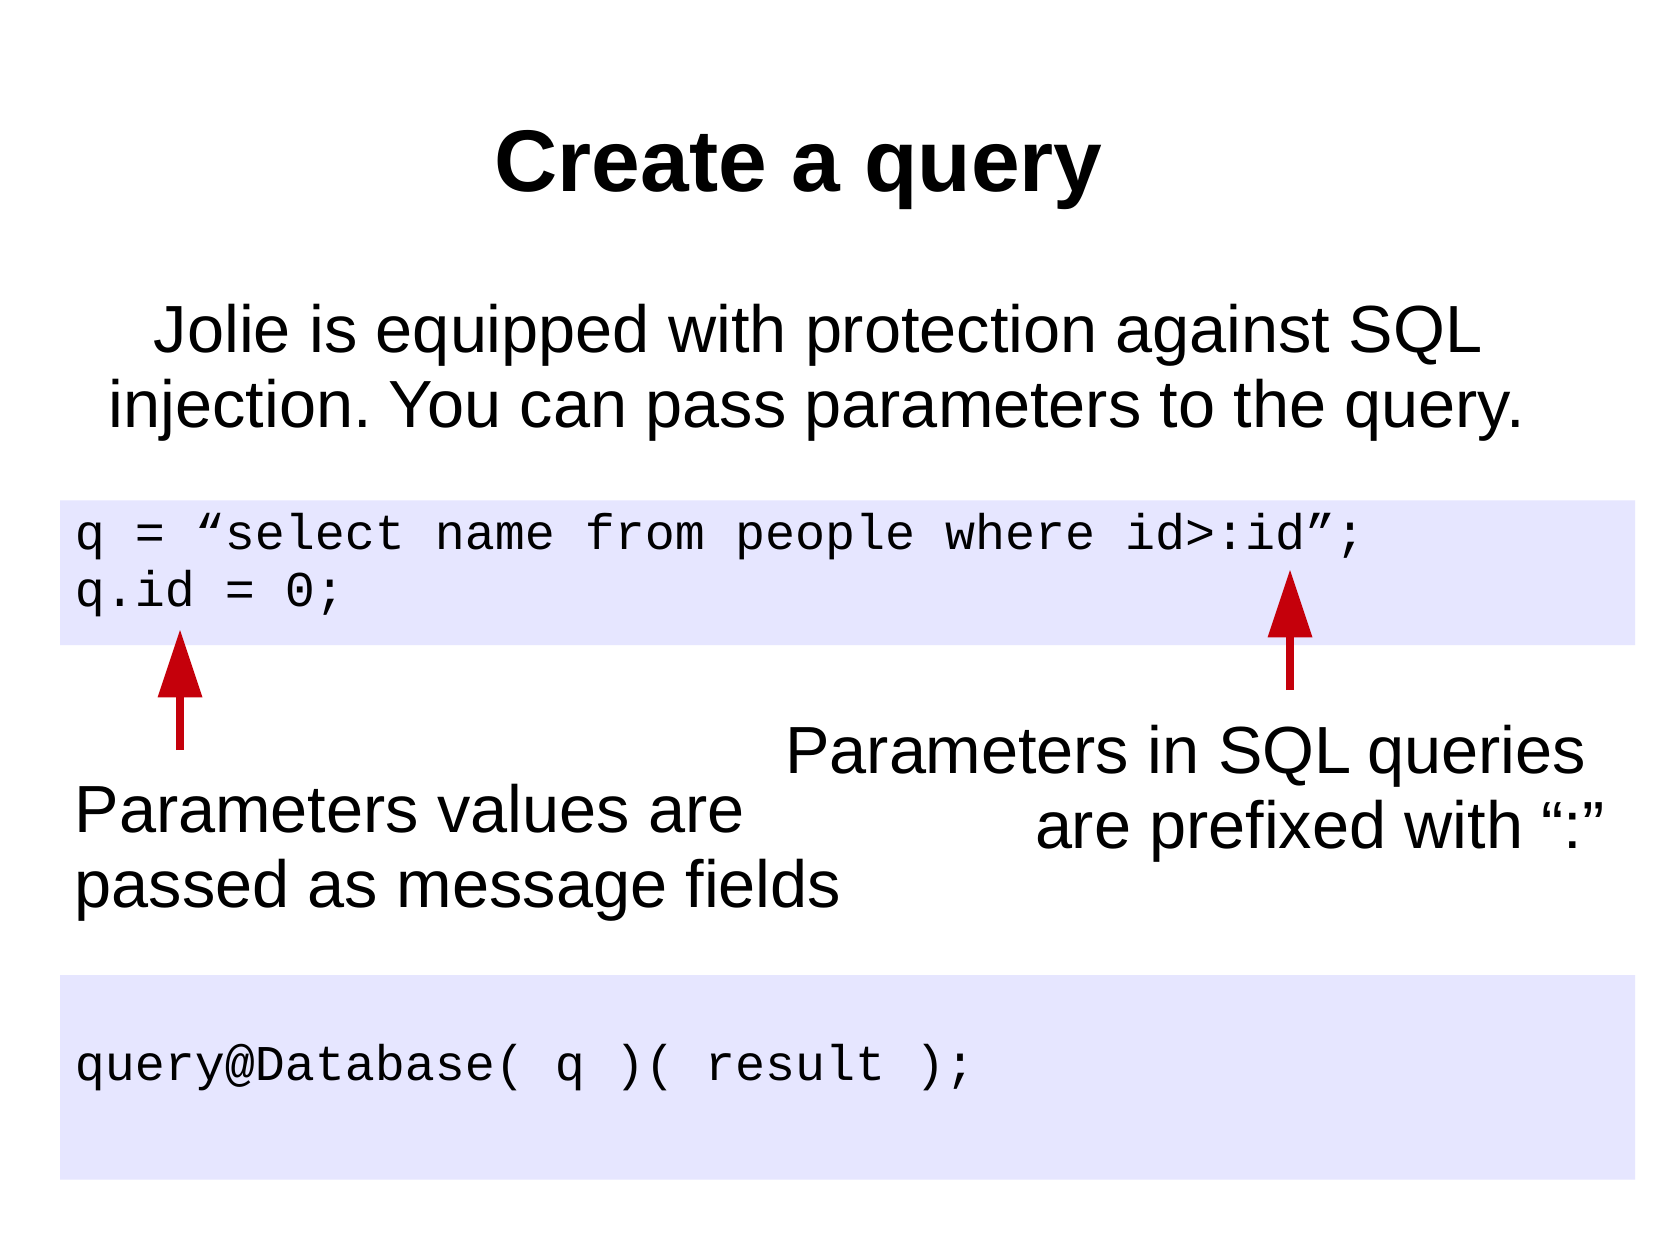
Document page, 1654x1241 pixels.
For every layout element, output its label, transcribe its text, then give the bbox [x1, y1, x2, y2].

text_box Create a query [480, 105, 1126, 218]
text_box Jolie is equipped with protection against SQL injection. You can pass parameters to the query. [60, 285, 1576, 450]
text_box query@Database( q )( result ); [60, 975, 1636, 1180]
text_box Parameters in SQL queries are prefixed with “:” [765, 705, 1621, 871]
text_box Parameters values are passed as message fields [60, 765, 916, 930]
text_box q = “select name from people where id>:id”; q.id = 0; [60, 500, 1636, 646]
